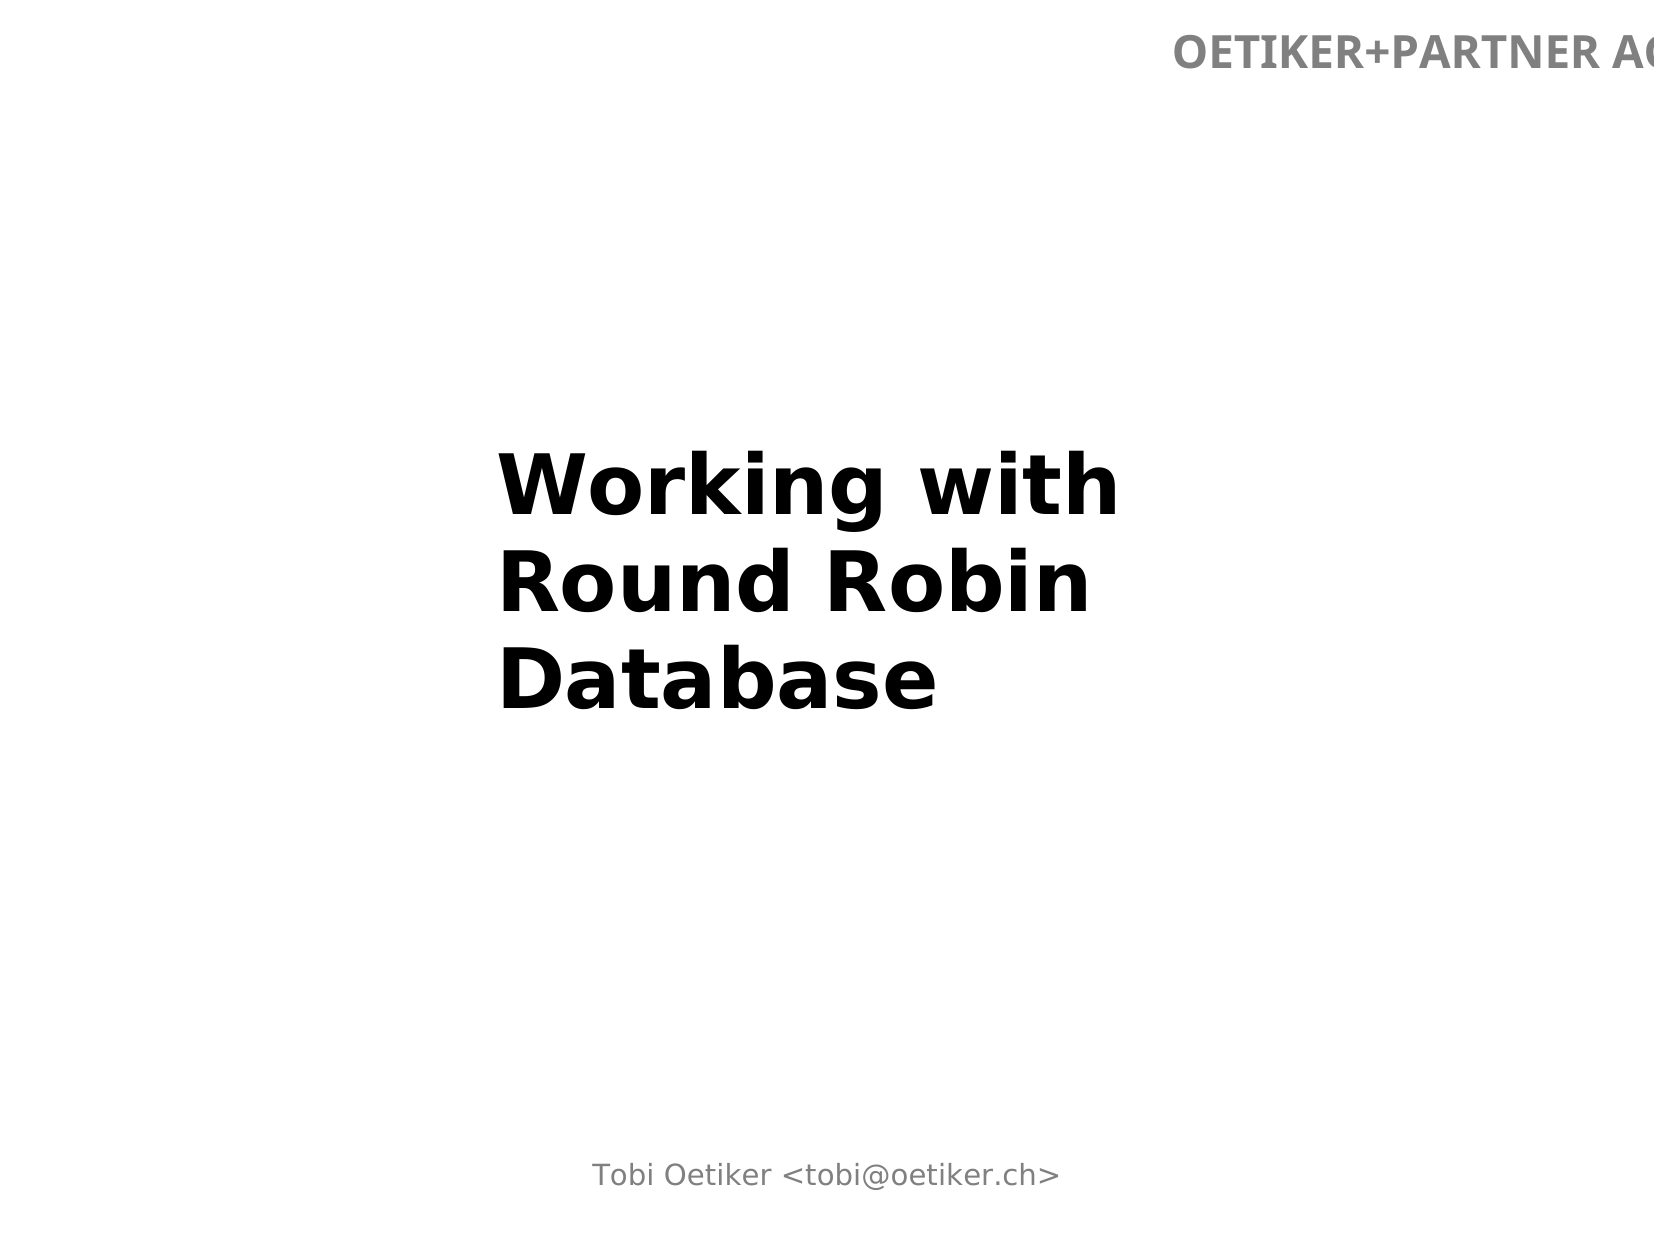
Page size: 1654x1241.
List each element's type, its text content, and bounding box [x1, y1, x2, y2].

title Working with Round Robin Database [496, 377, 1134, 788]
